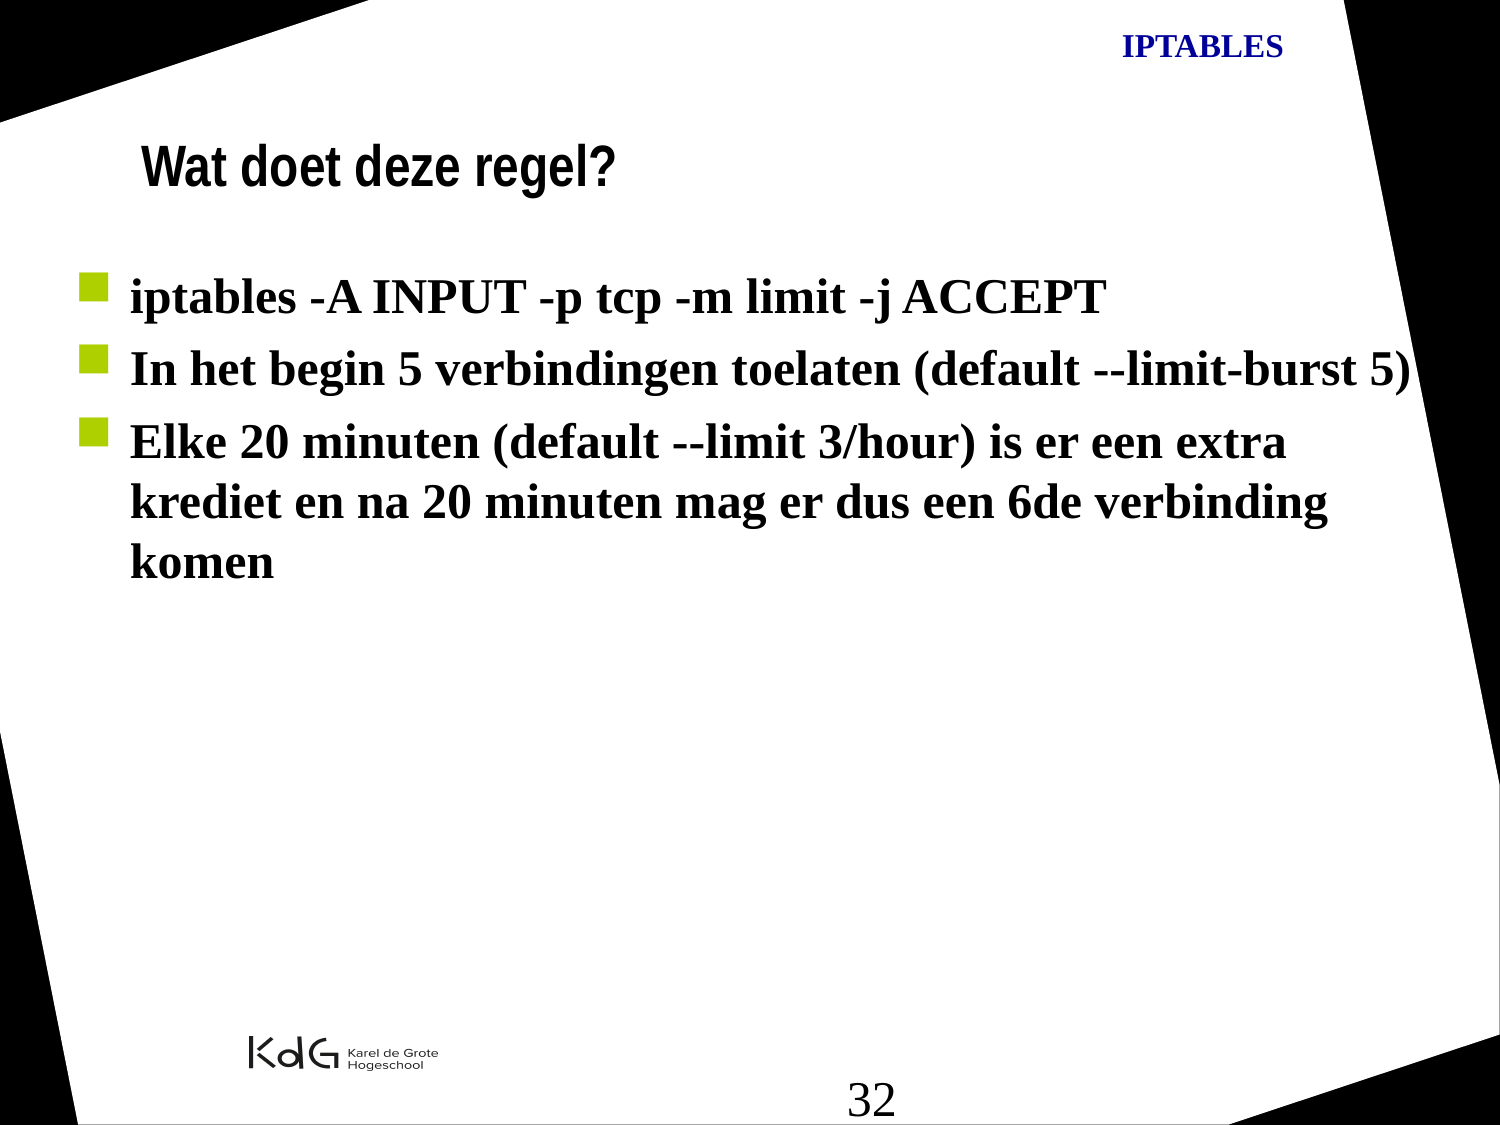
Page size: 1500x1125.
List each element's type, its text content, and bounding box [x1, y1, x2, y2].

text_box iptables -A INPUT -p tcp -m limit -j ACCEPT In het begin 5 verbindingen toelaten (default --limit-burst 5) Elke 20 minuten (default --limit 3/hour) is er een extra krediet en na 20 minuten mag er dus een 6de verbinding komen [75, 263, 1425, 1006]
picture [249, 1036, 438, 1071]
text_box Wat doet deze regel? [141, 72, 1447, 253]
